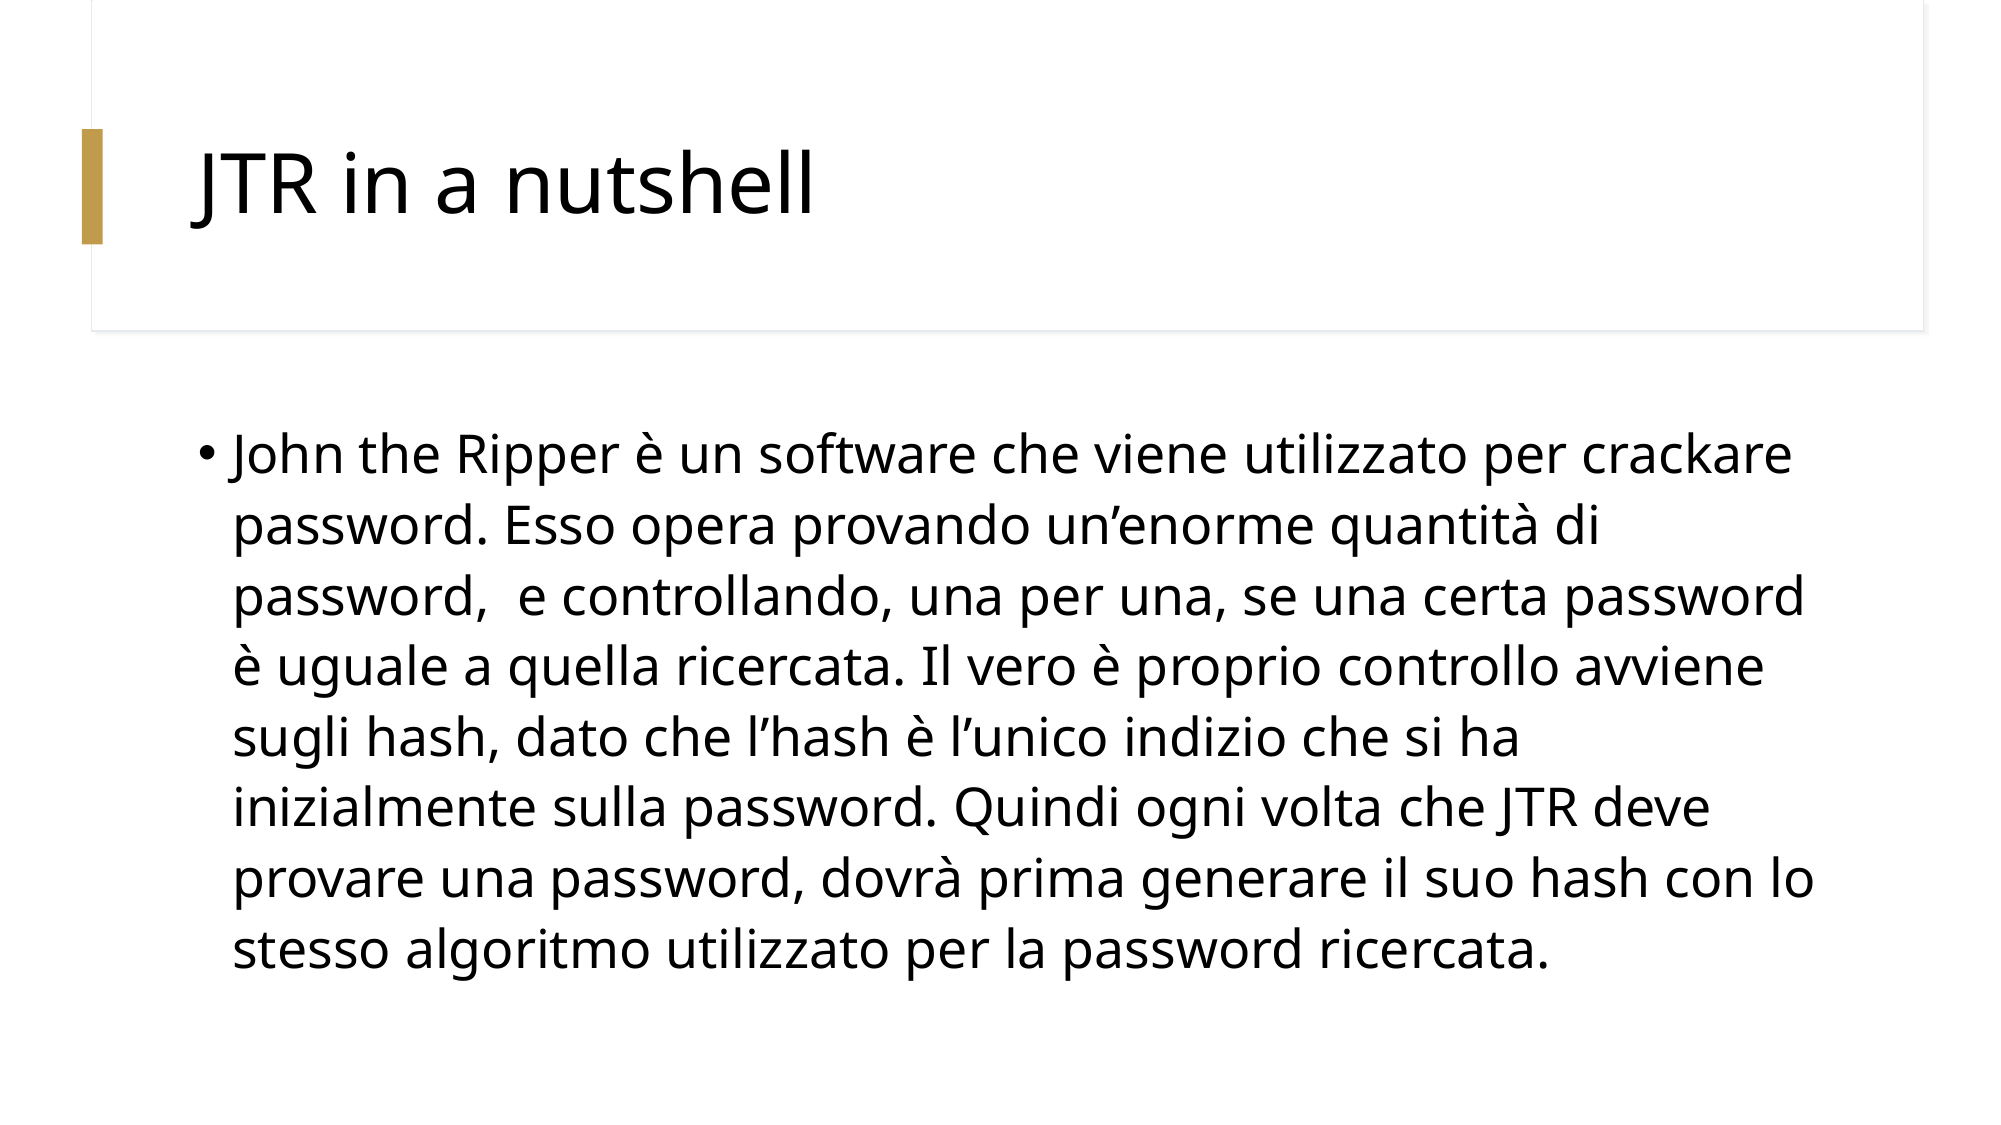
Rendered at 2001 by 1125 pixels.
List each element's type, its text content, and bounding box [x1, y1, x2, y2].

text_box JTR in a nutshell [182, 89, 1851, 284]
text_box John the Ripper è un software che viene utilizzato per crackare password. Esso opera provando un’enorme quantità di password, e controllando, una per una, se una certa password è uguale a quella ricercata. Il vero è proprio controllo avviene sugli hash, dato che l’hash è l’unico indizio che si ha inizialmente sulla password. Quindi ogni volta che JTR deve provare una password, dovrà prima generare il suo hash con lo stesso algoritmo utilizzato per la password ricercata. [182, 406, 1851, 1013]
